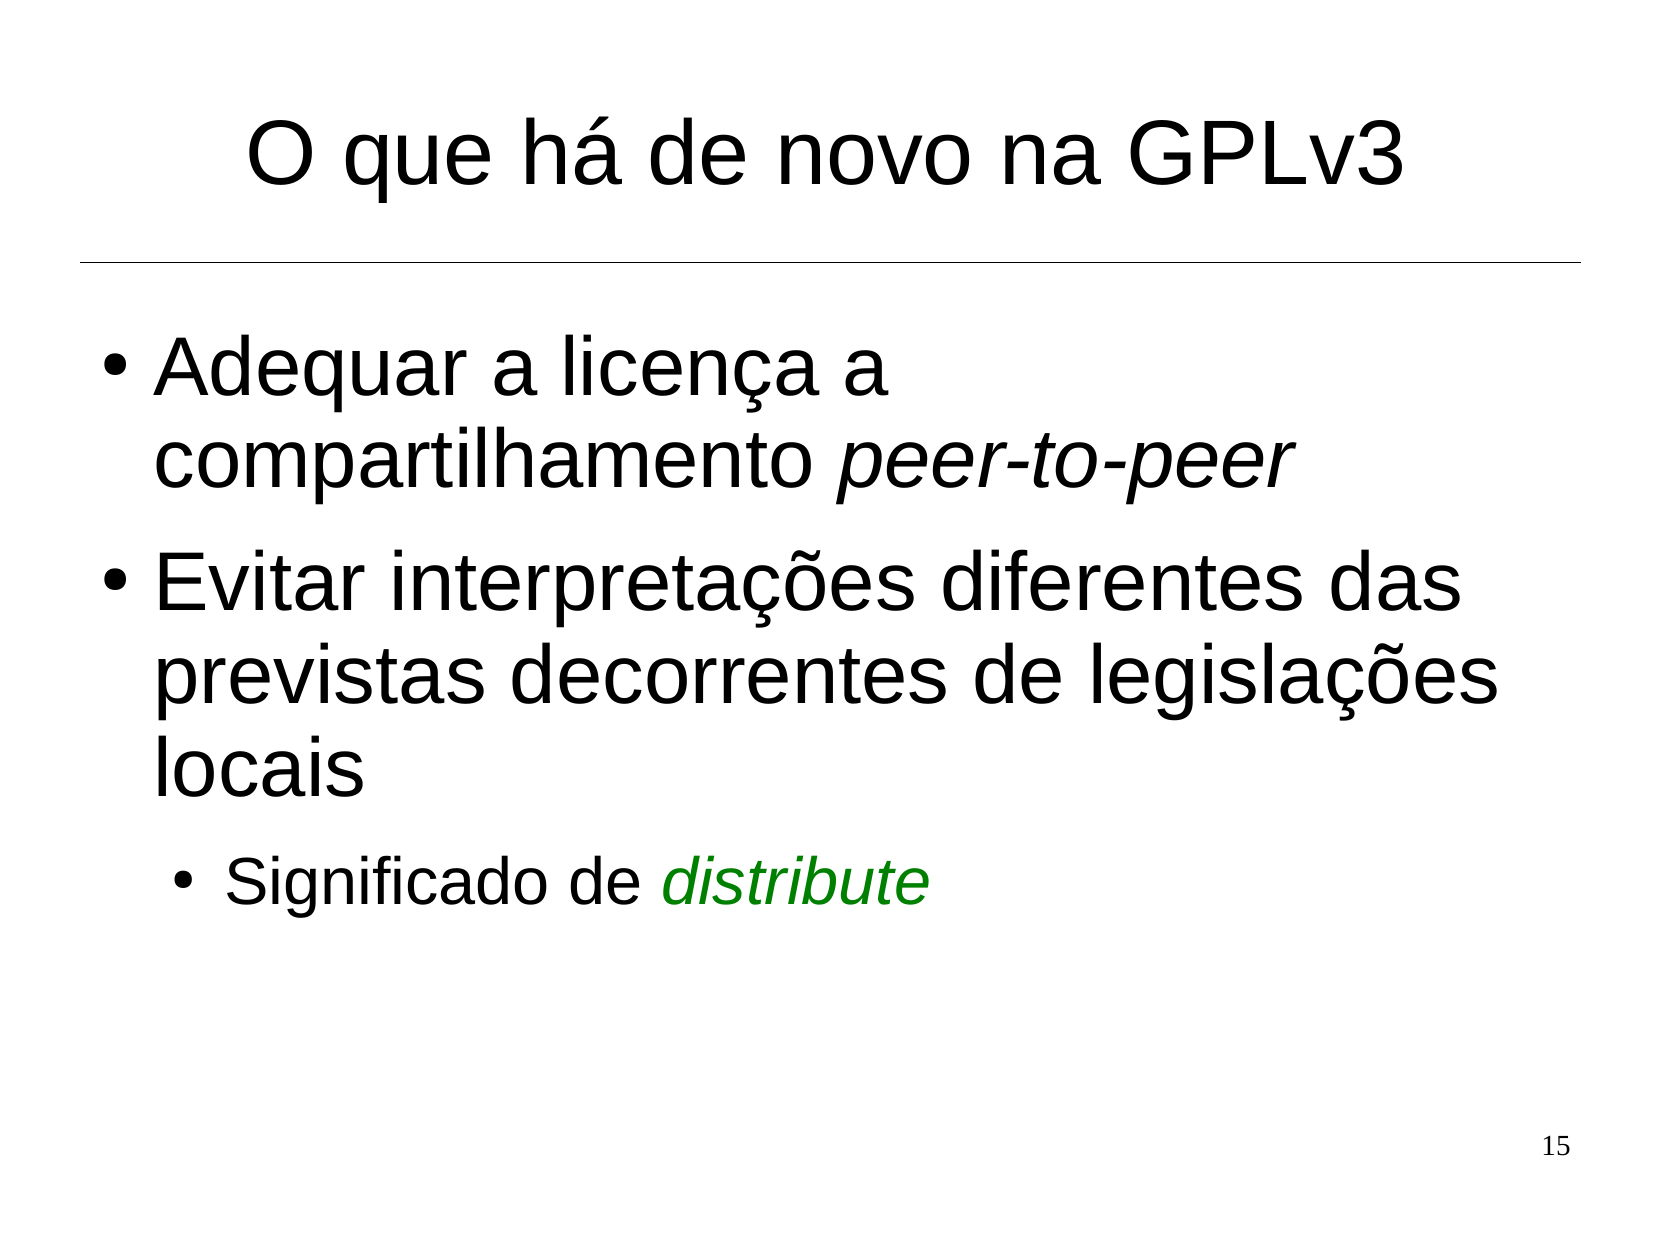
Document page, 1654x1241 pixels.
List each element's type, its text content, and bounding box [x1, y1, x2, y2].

list Adequar a licença a compartilhamento peer-to-peer Evitar interpretações diferentes das previstas decorrentes de legislações locais Significado de distribute [82, 319, 1571, 1065]
title O que há de novo na GPLv3 [82, 56, 1571, 250]
